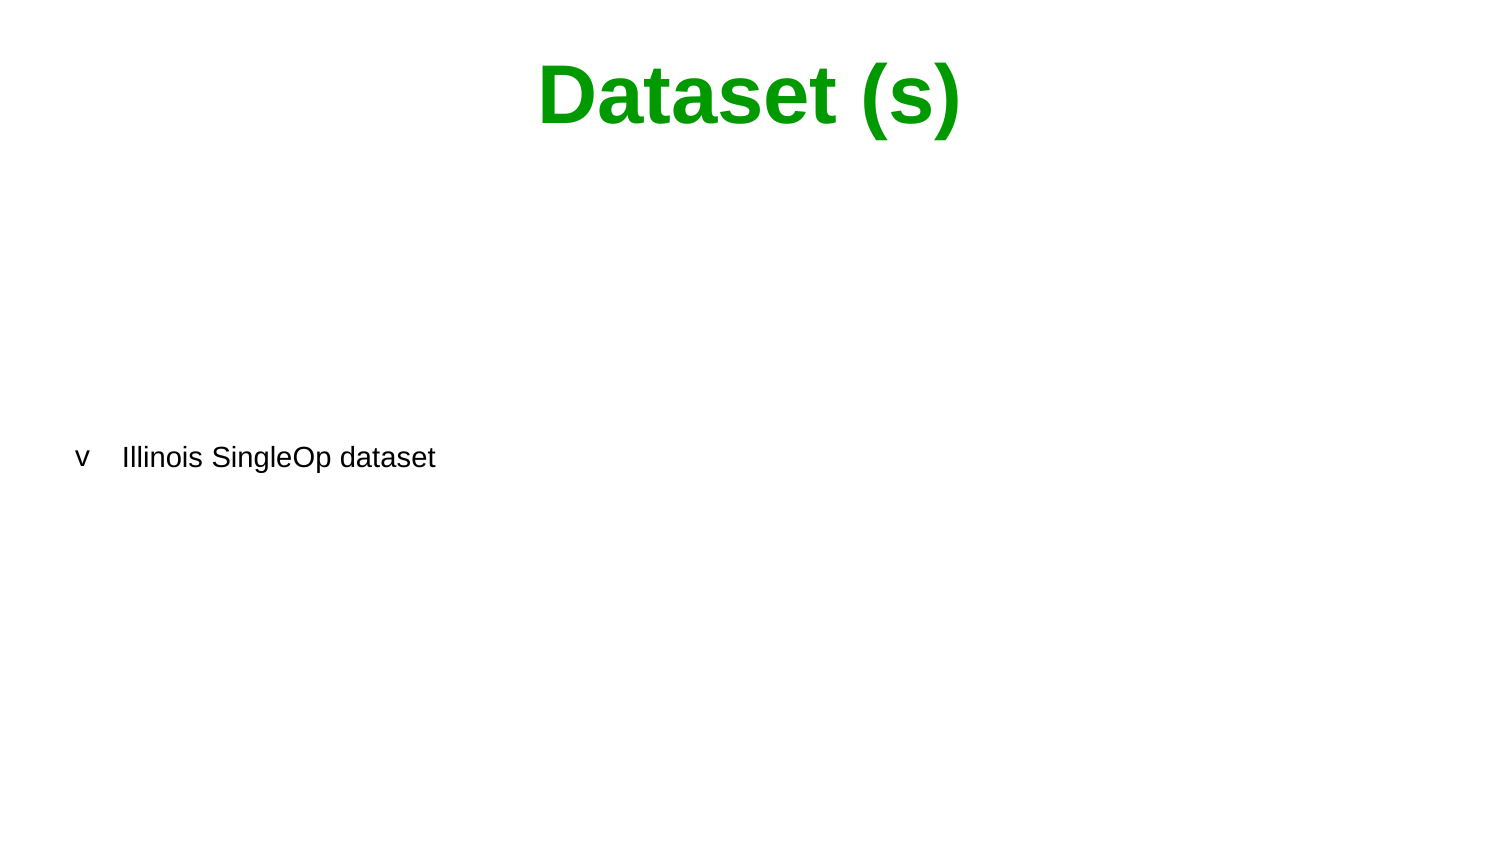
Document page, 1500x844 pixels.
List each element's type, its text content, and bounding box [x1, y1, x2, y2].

list Illinois SingleOp dataset [75, 150, 1425, 762]
title Dataset (s) [112, 30, 1388, 150]
